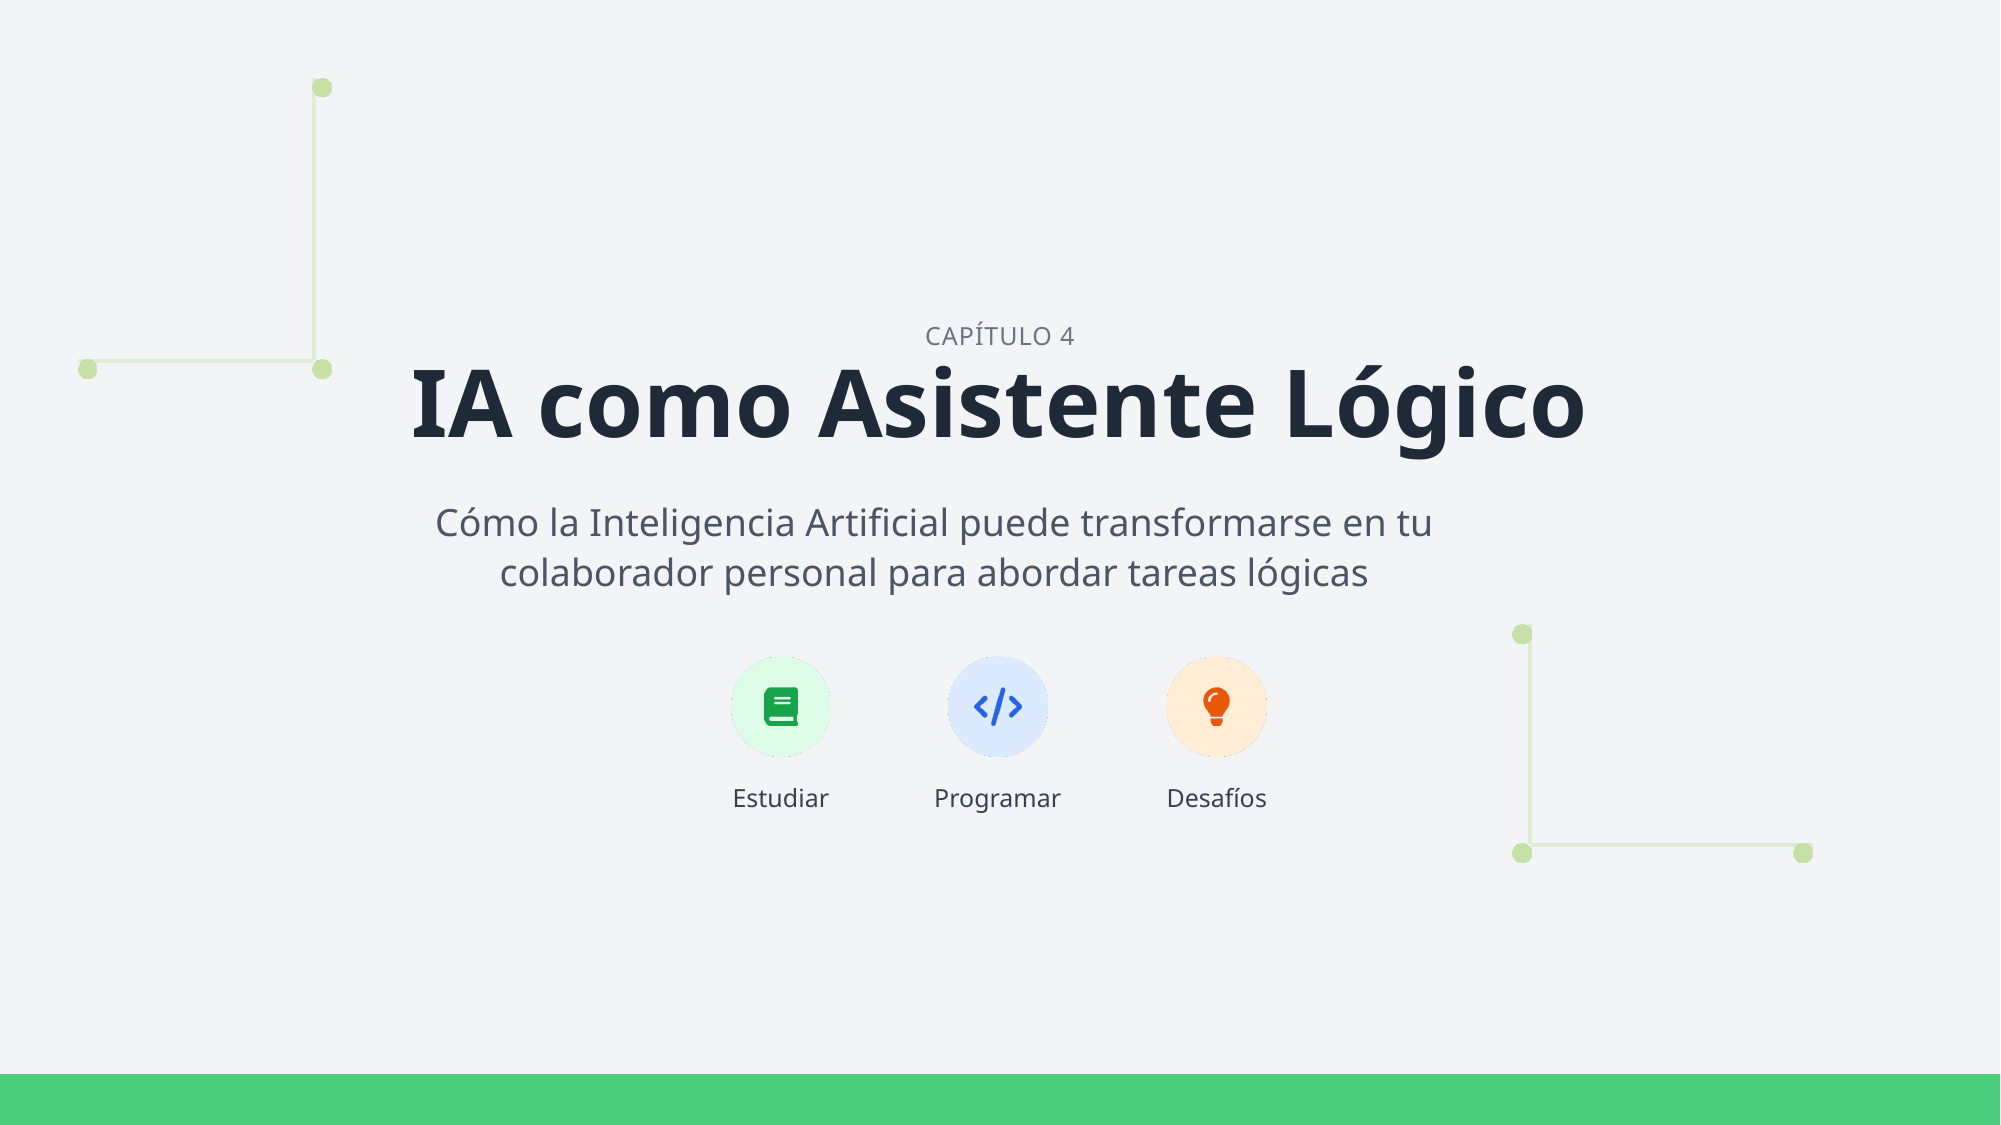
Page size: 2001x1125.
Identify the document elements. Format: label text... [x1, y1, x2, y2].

text_box Estudiar [719, 774, 843, 813]
text_box IA como Asistente Lógico [201, 362, 1799, 457]
picture [0, 0, 2000, 1125]
text_box Programar [919, 774, 1077, 813]
text_box Cómo la Inteligencia Artificial puede transformarse en tu colaborador personal para abordar tareas lógicas [334, 493, 1535, 594]
text_box CAPÍTULO 4 [334, 312, 1666, 350]
text_box Desafíos [1152, 774, 1282, 813]
text_box IA como Asistente Lógico [1411, 396, 1432, 427]
